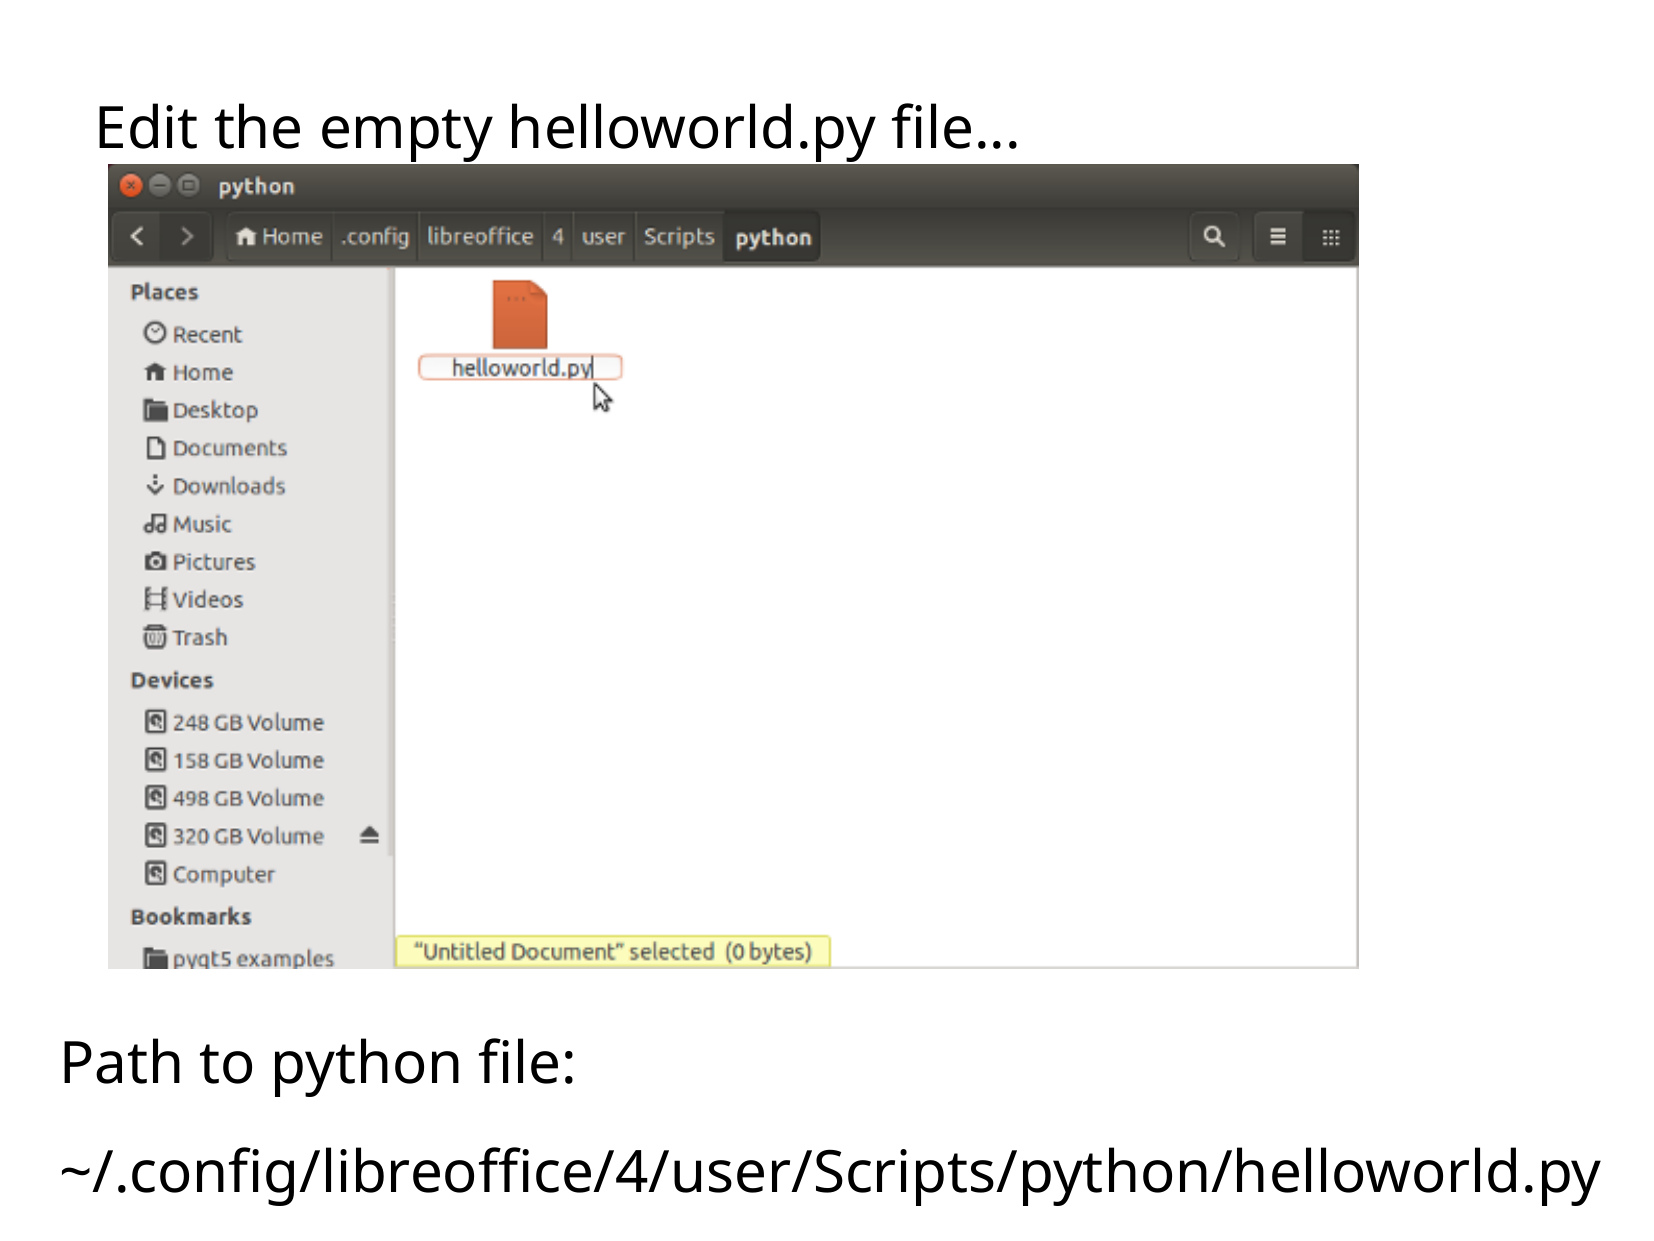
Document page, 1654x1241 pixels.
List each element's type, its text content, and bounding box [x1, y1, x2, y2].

picture [108, 180, 1359, 969]
list Path to python file: ~/.config/libreoffice/4/user/Scripts/python/helloworld.py [59, 1021, 1607, 1211]
title Edit the empty helloworld.py file... [94, 72, 1560, 180]
